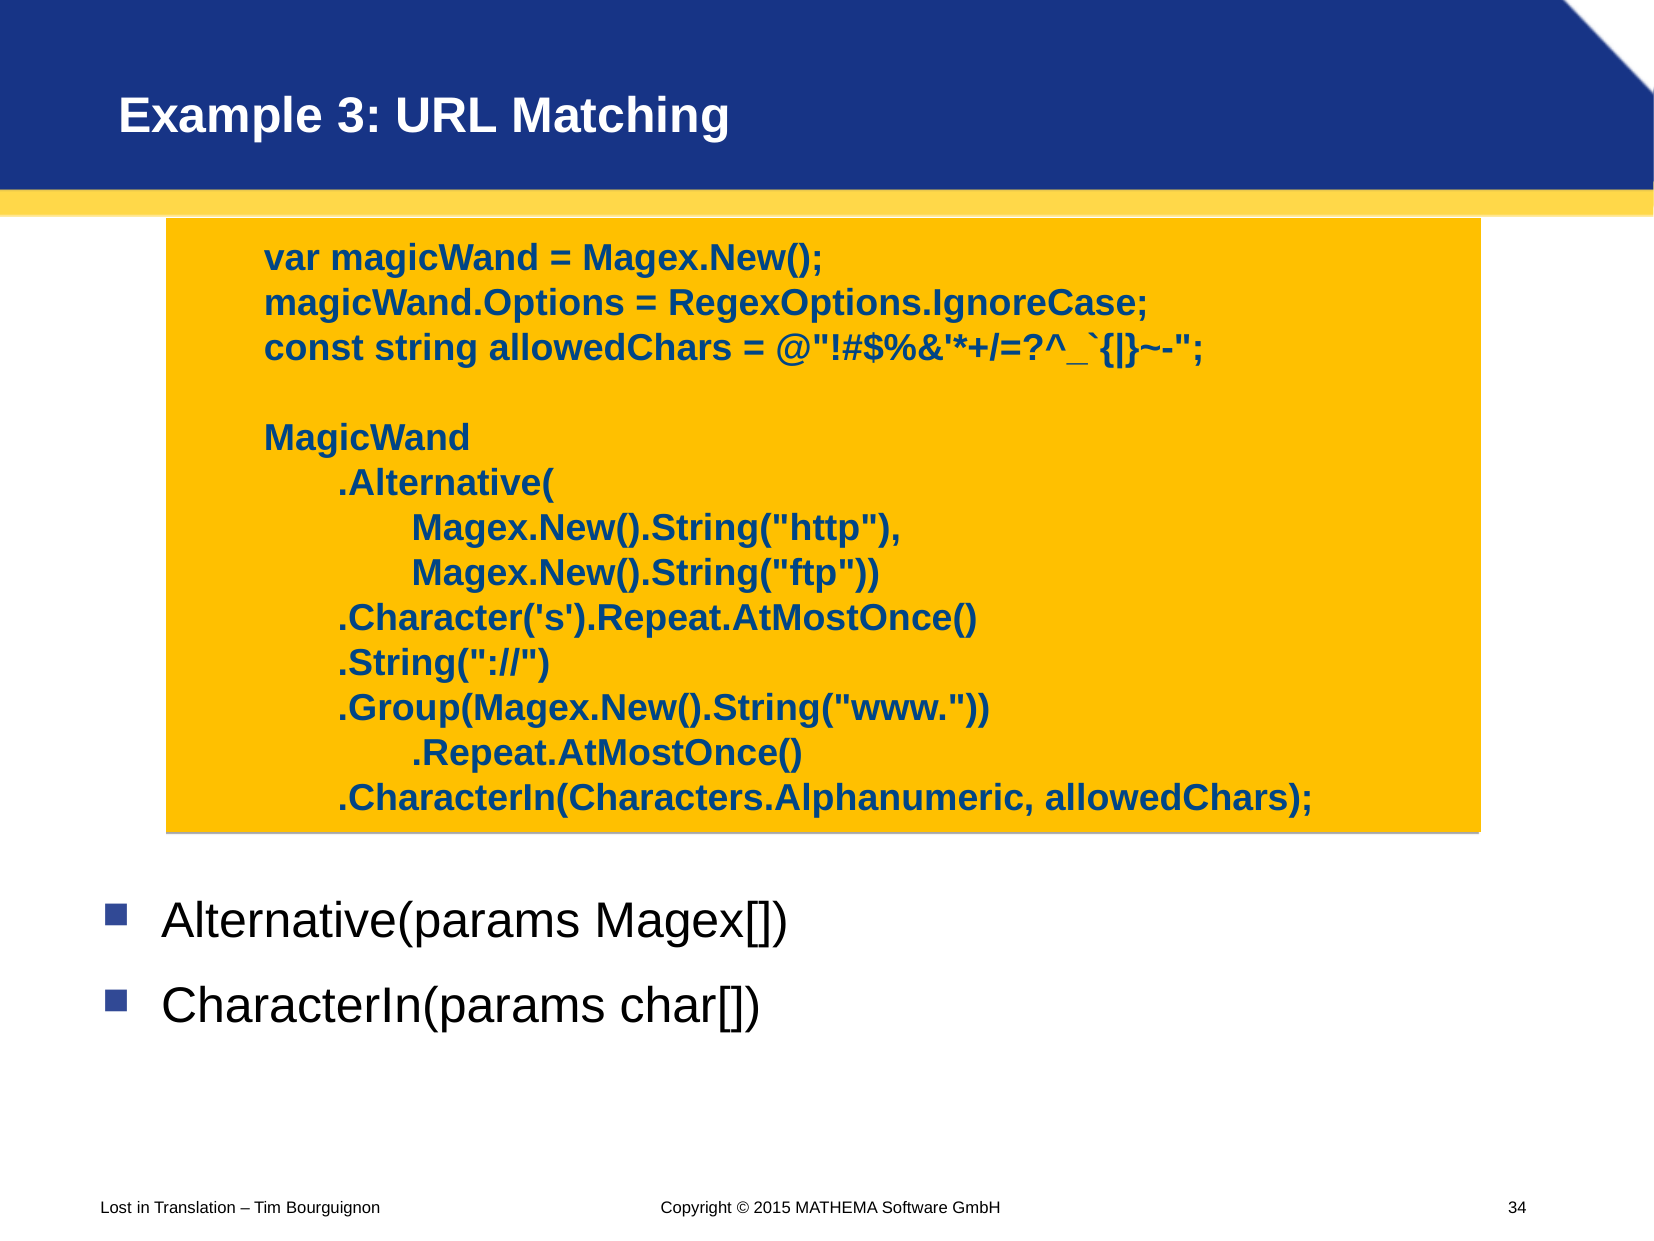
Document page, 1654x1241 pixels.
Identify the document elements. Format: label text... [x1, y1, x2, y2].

title Example 3: URL Matching [118, 69, 1189, 162]
picture [0, 0, 1654, 1241]
list Alternative(params Magex[]) CharacterIn(params char[]) [101, 295, 1528, 1139]
text_box var magicWand = Magex.New(); magicWand.Options = RegexOptions.IgnoreCase; const string allowedChars = @"!#$%&'*+/=?^_`{|}~-"; MagicWand .Alternative( Magex.New().String("http"), Magex.New().String("ftp")) .Character('s').Repeat.AtMostOnce() .String("://") .Group(Magex.New().String("www.")) .Repeat.AtMostOnce() .CharacterIn(Characters.Alphanumeric, allowedChars); [166, 218, 1481, 832]
